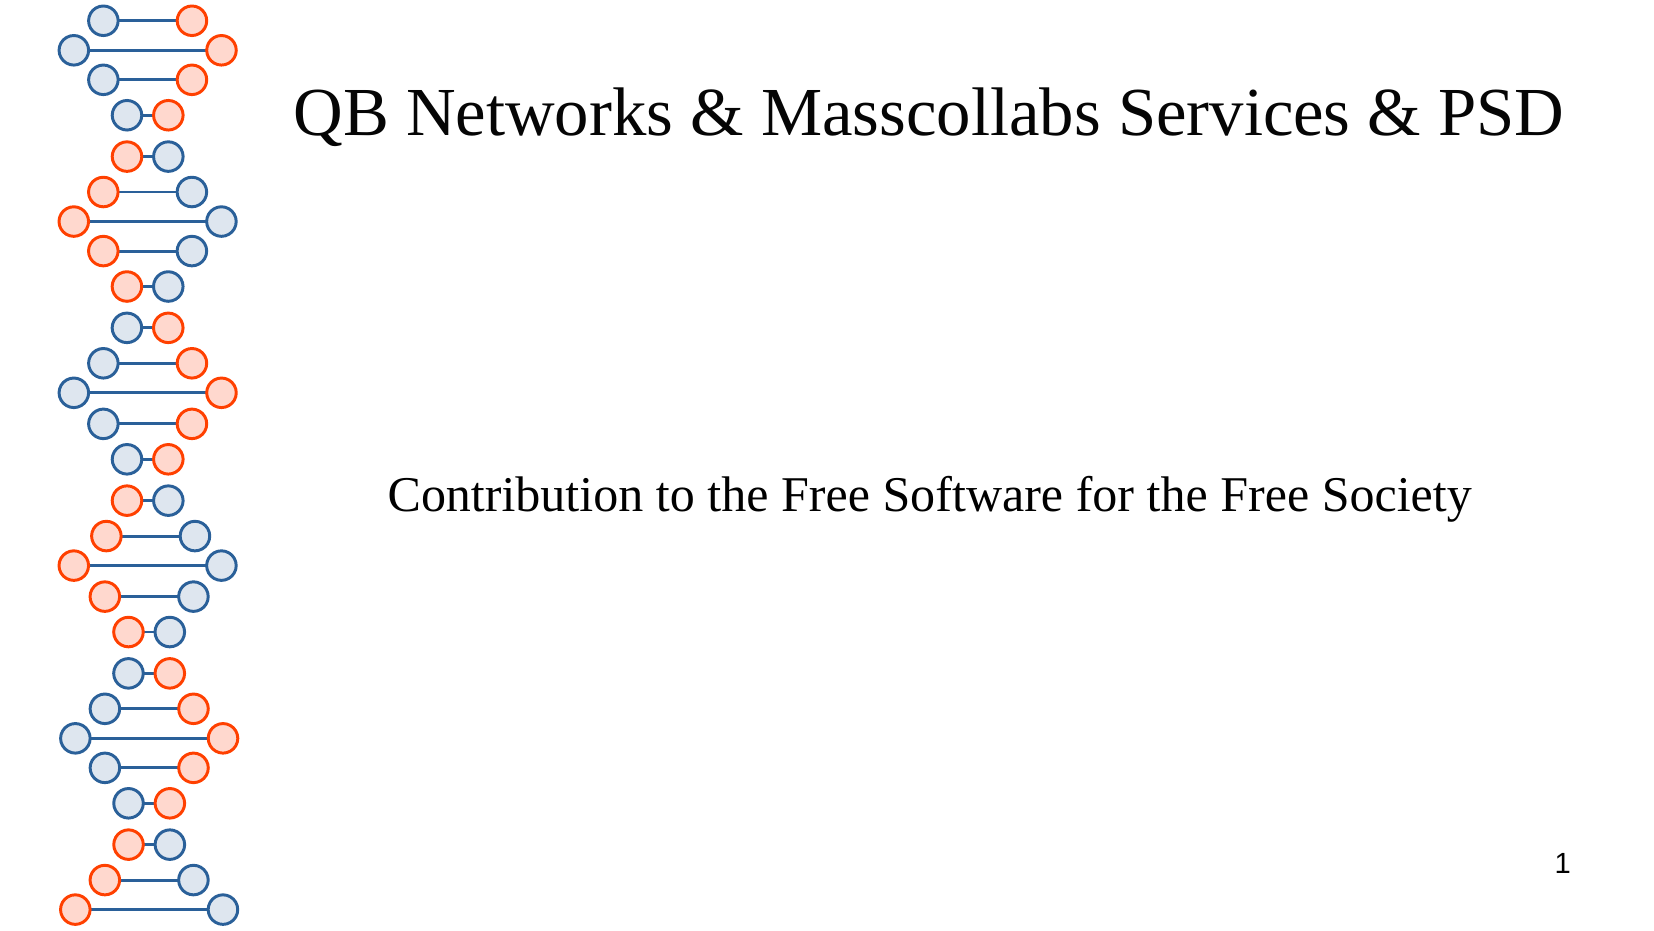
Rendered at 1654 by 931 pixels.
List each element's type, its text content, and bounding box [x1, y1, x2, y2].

subtitle Contribution to the Free Software for the Free Society [265, 224, 1595, 764]
title QB Networks & Masscollabs Services & PSD [265, 35, 1595, 189]
